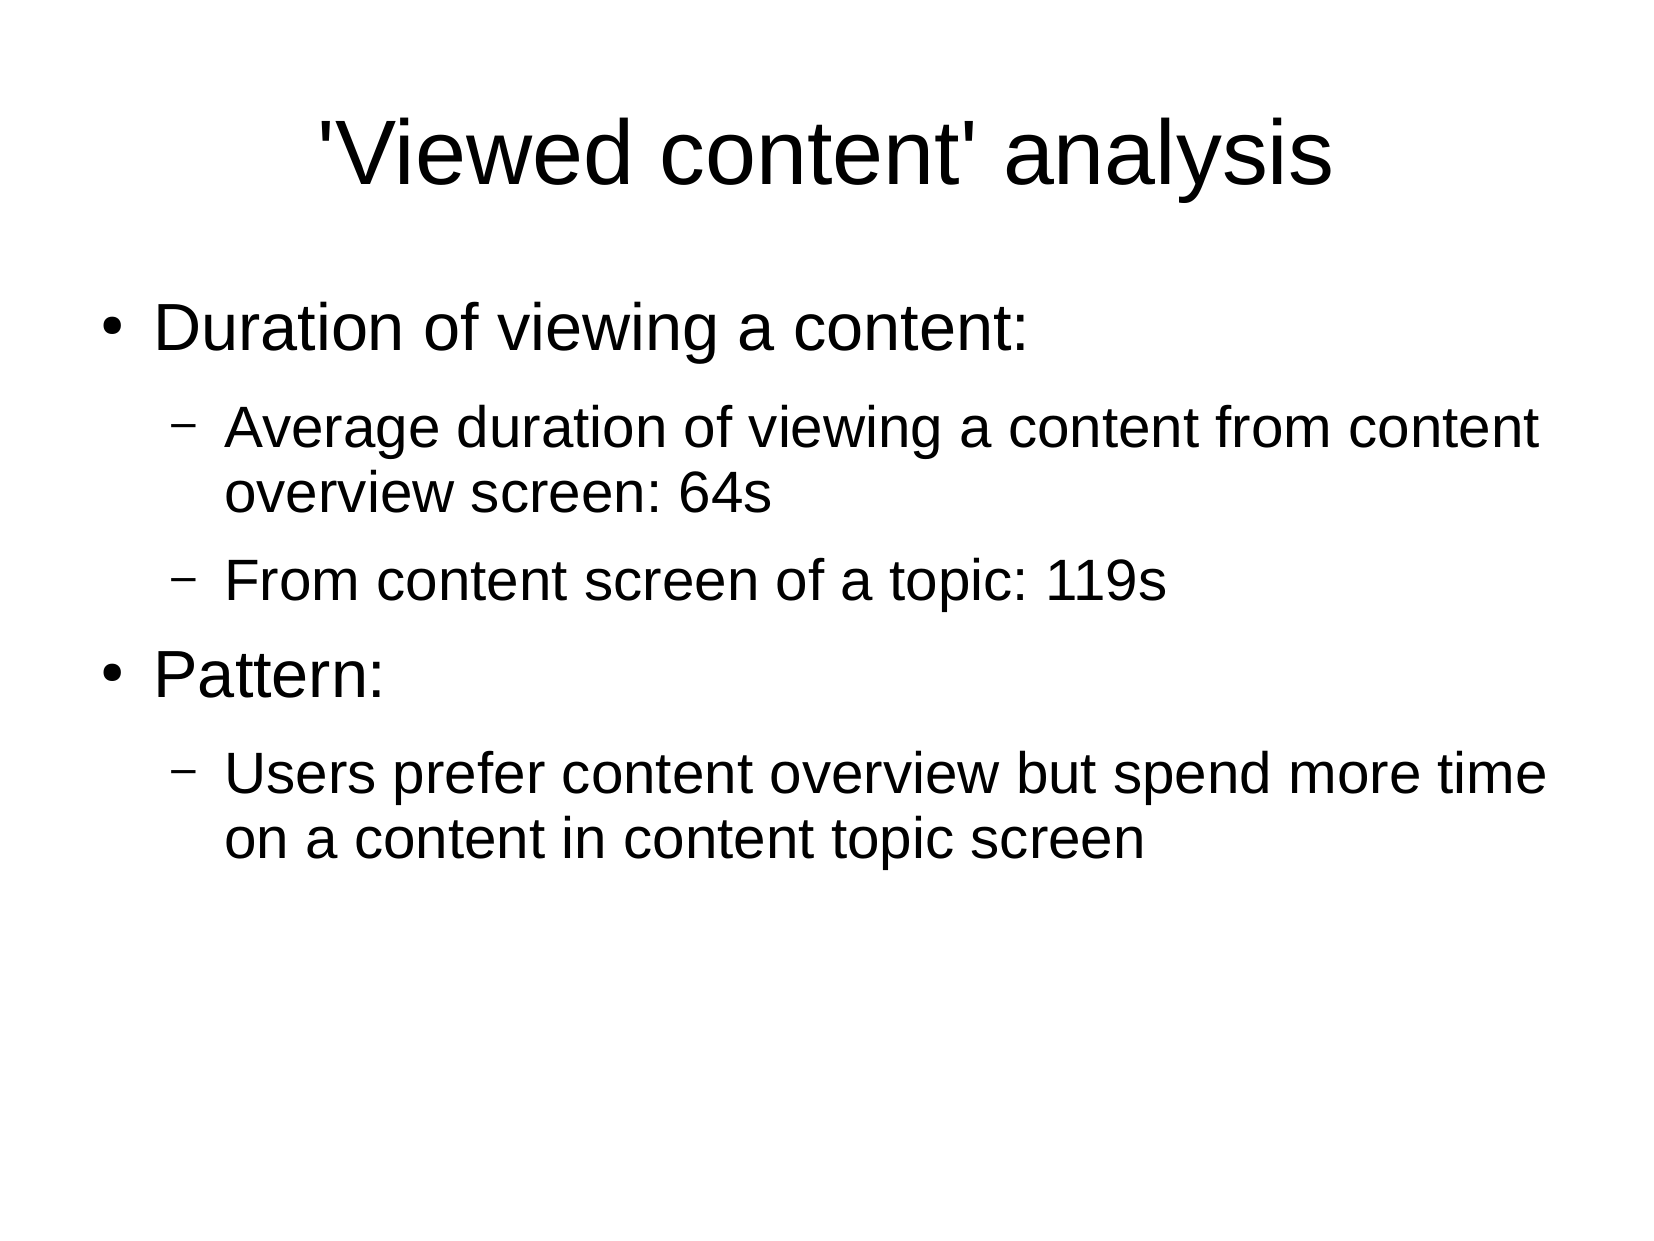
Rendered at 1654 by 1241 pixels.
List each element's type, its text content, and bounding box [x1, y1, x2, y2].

list Duration of viewing a content: Average duration of viewing a content from content overview screen: 64s From content screen of a topic: 119s Pattern: Users prefer content overview but spend more time on a content in content topic screen [82, 290, 1571, 1010]
title 'Viewed content' analysis [82, 49, 1571, 257]
